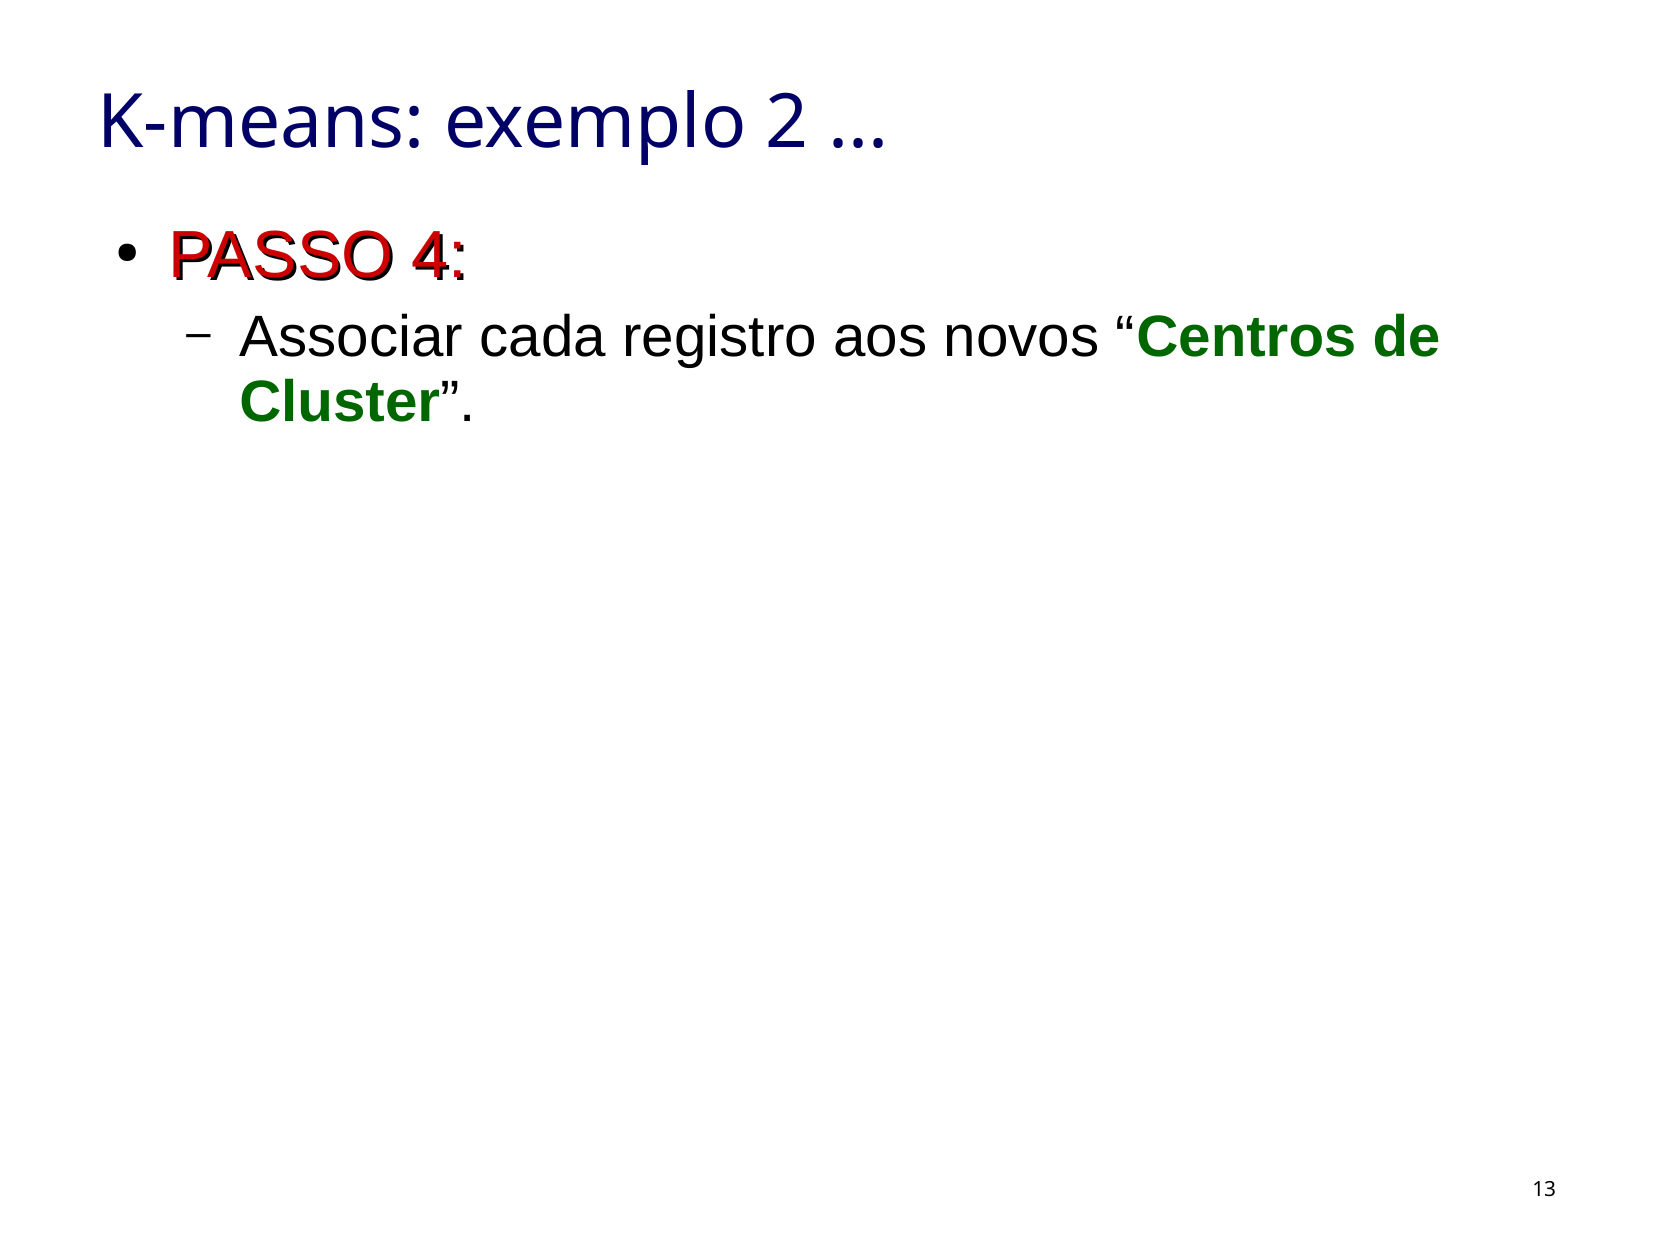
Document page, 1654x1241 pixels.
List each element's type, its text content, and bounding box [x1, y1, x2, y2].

text_box K-means: exemplo 2 ... [82, 50, 1571, 178]
text_box <número> [1373, 1166, 1571, 1213]
list PASSO 4: Associar cada registro aos novos “Centros de Cluster”. [82, 209, 1571, 1128]
